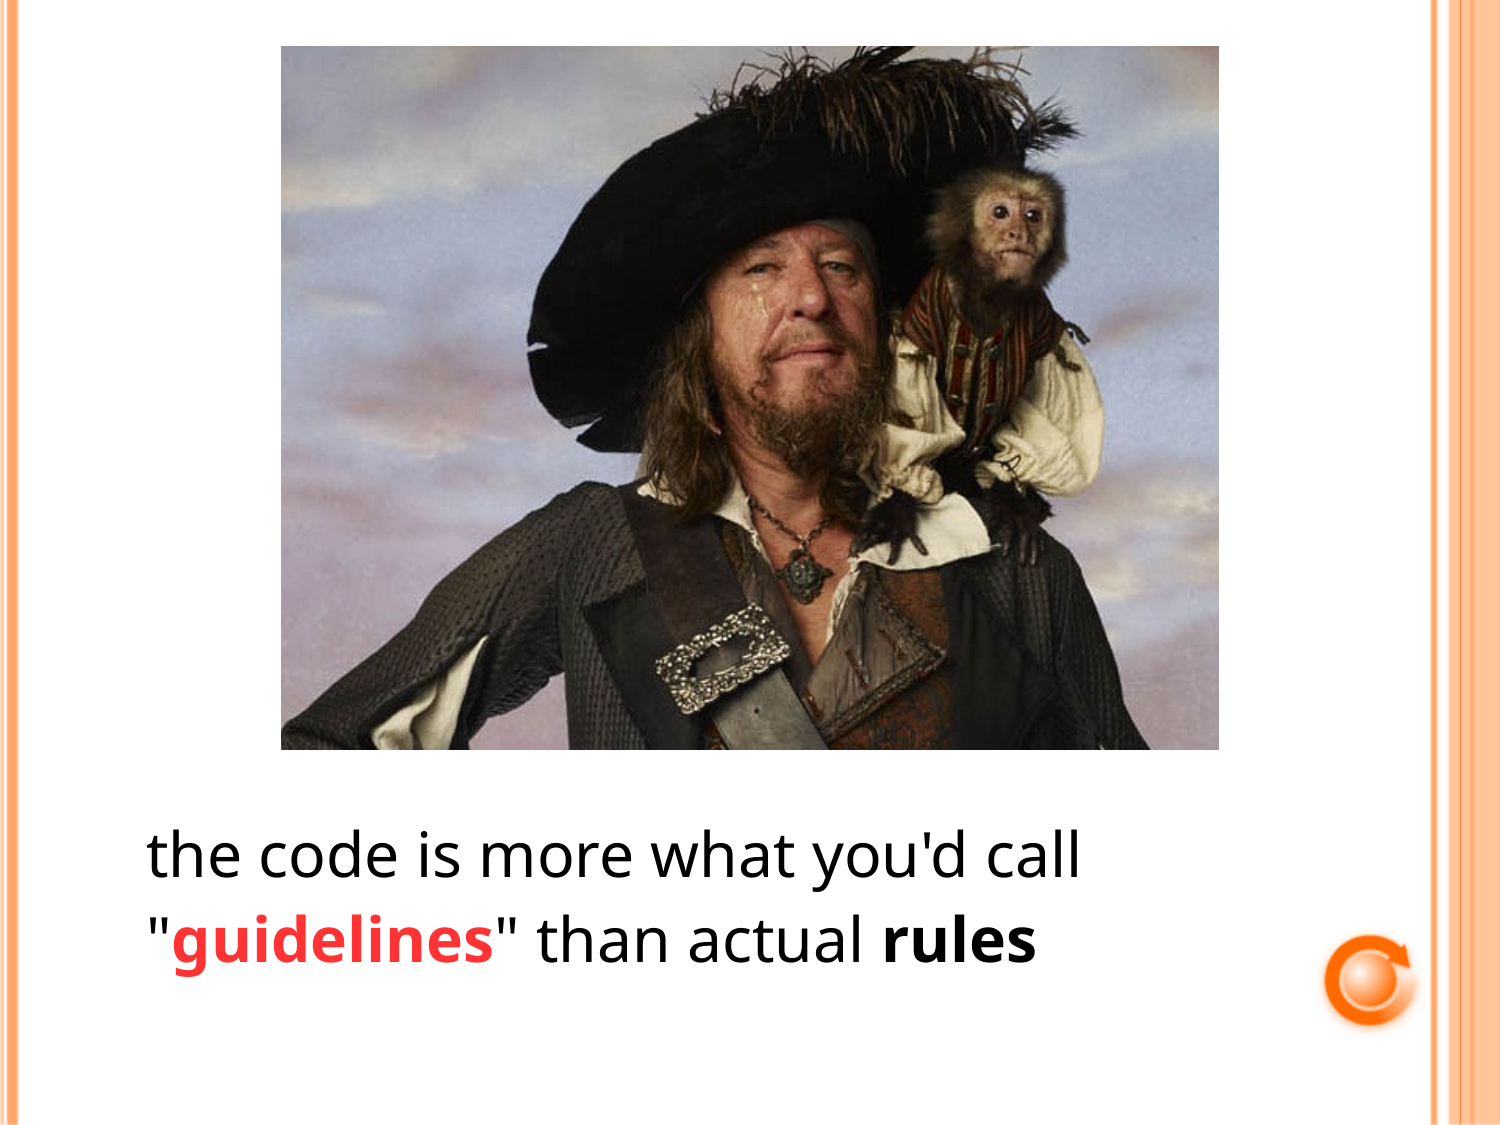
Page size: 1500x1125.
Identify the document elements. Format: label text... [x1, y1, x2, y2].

picture [0, 0, 1500, 1125]
text_box the code is more what you'd call "guidelines" than actual rules [131, 803, 1369, 1022]
